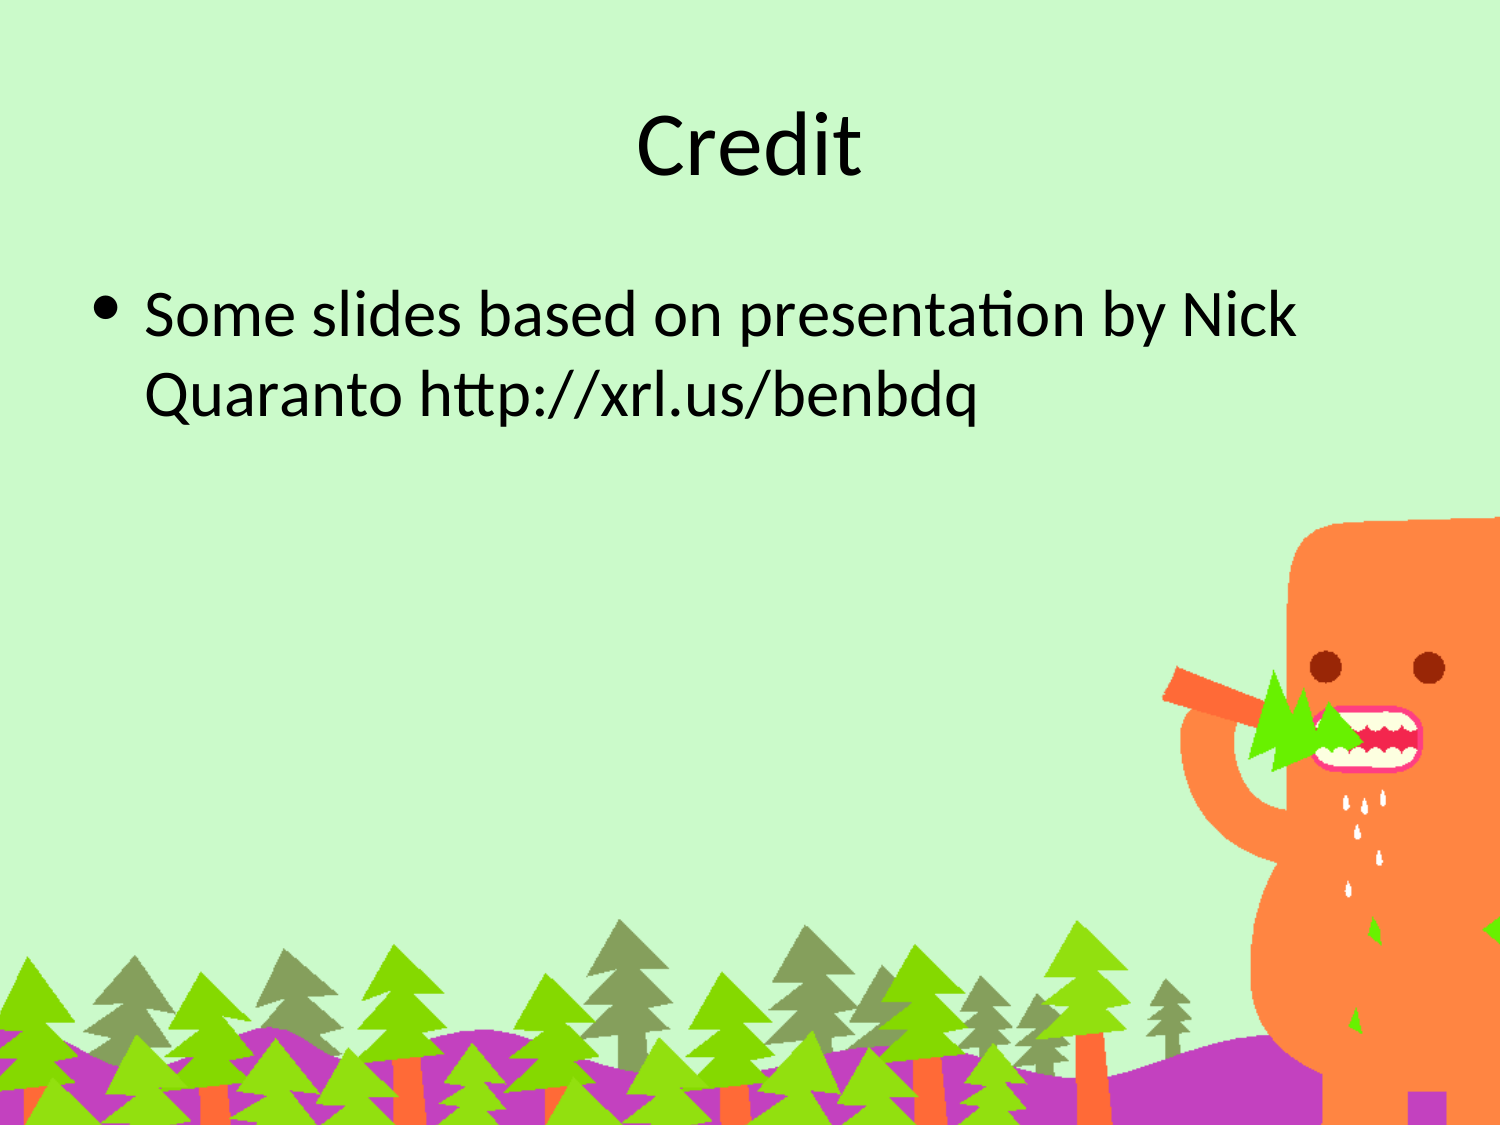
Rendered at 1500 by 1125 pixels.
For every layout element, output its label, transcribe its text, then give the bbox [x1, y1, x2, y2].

text_box Credit [75, 45, 1426, 233]
text_box Some slides based on presentation by Nick Quaranto http://xrl.us/benbdq [75, 262, 1426, 1005]
picture [0, 0, 1500, 1125]
